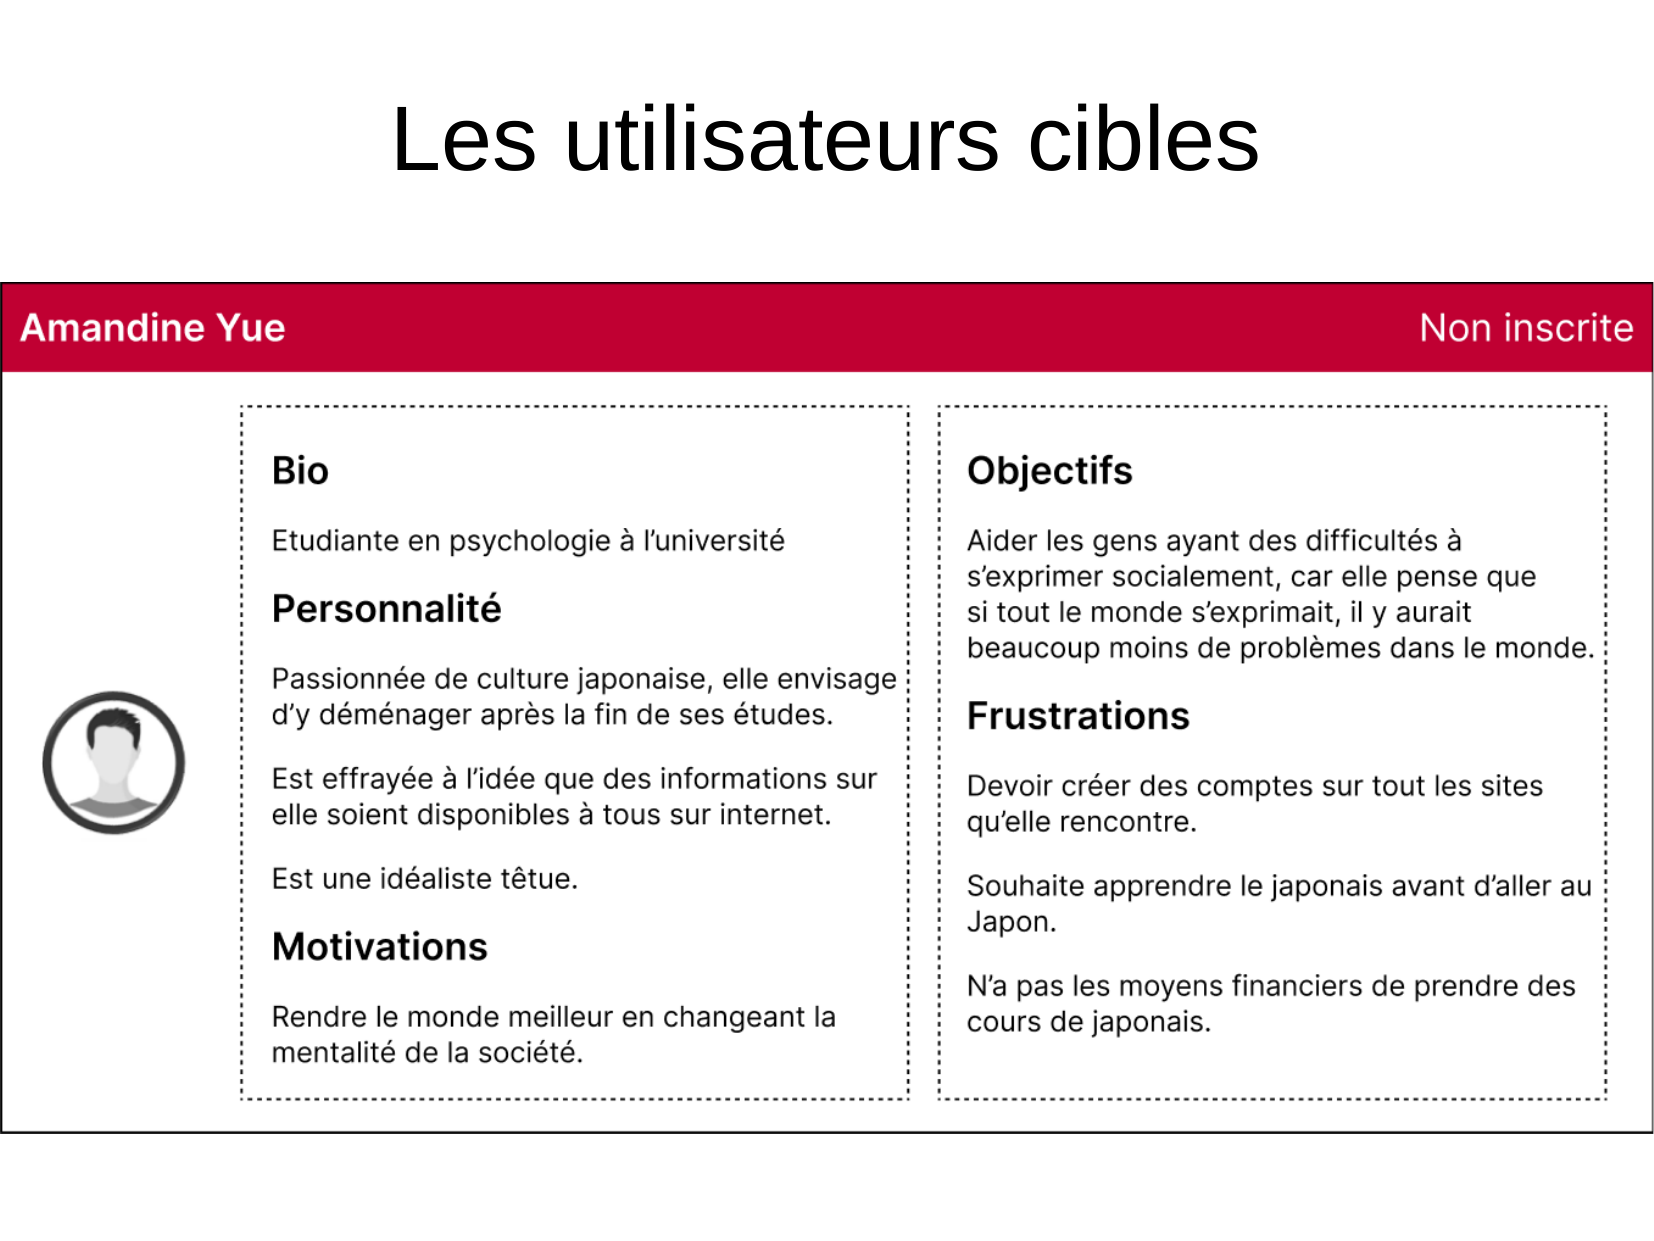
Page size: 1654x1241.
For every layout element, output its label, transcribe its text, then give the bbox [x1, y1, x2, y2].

title Les utilisateurs cibles [82, 35, 1571, 243]
picture [0, 282, 1654, 1134]
